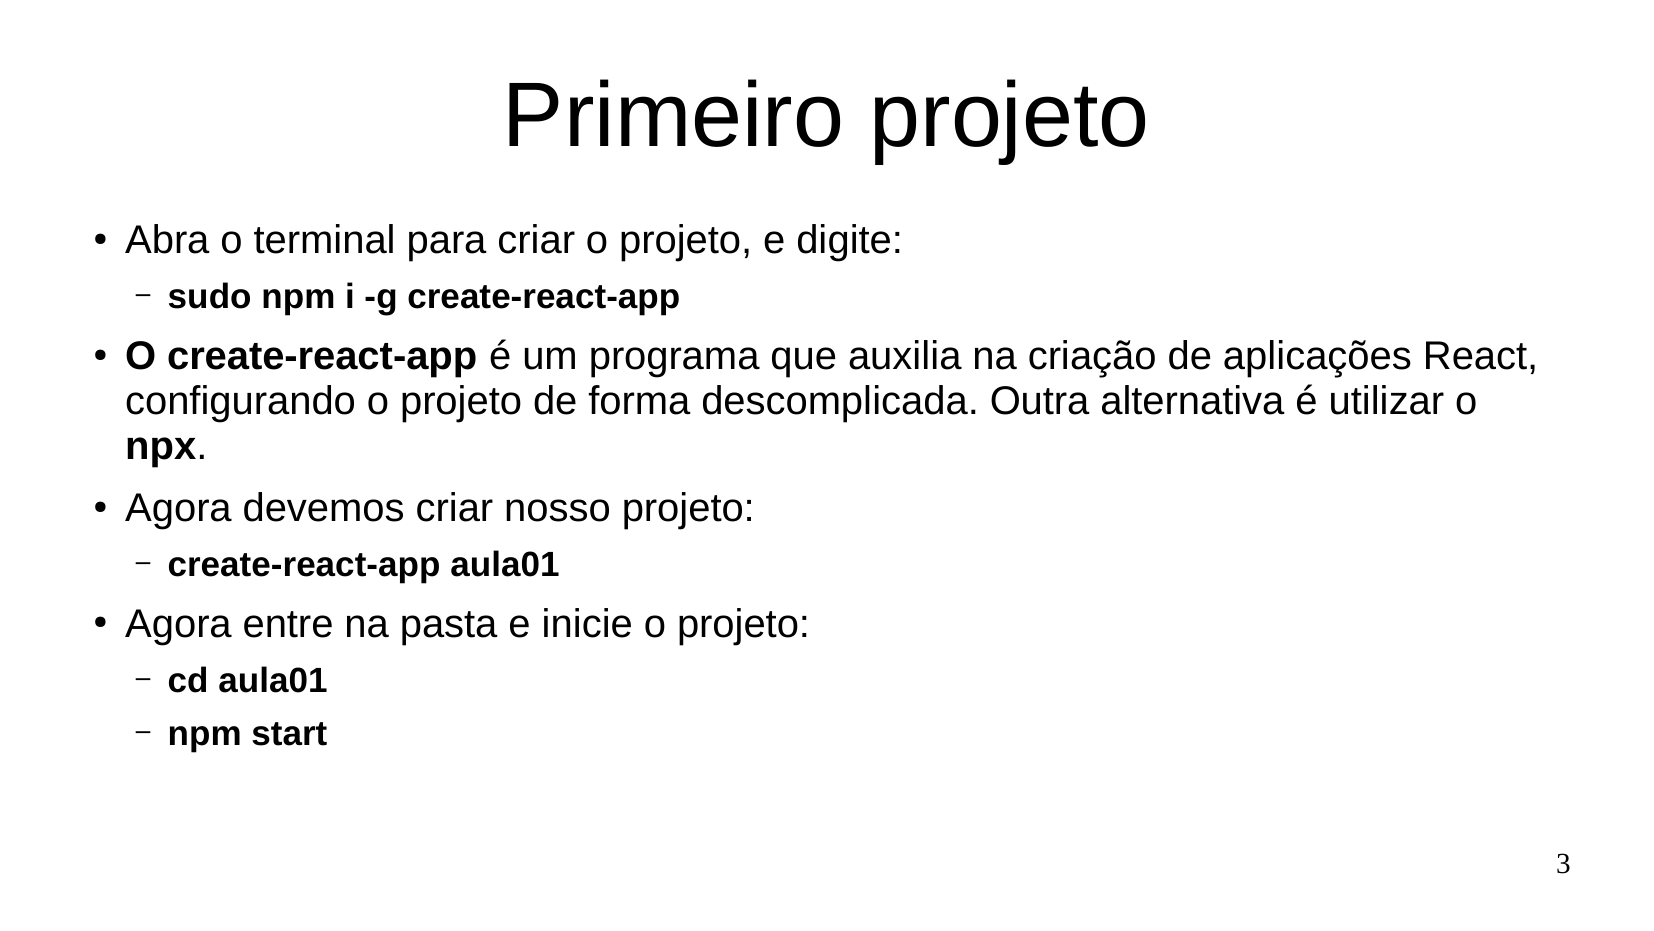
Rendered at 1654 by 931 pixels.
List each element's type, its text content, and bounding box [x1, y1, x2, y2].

list Abra o terminal para criar o projeto, e digite: sudo npm i -g create-react-app O create-react-app é um programa que auxilia na criação de aplicações React, configurando o projeto de forma descomplicada. Outra alternativa é utilizar o npx. Agora devemos criar nosso projeto: create-react-app aula01 Agora entre na pasta e inicie o projeto: cd aula01 npm start [82, 217, 1571, 758]
title Primeiro projeto [82, 37, 1571, 193]
